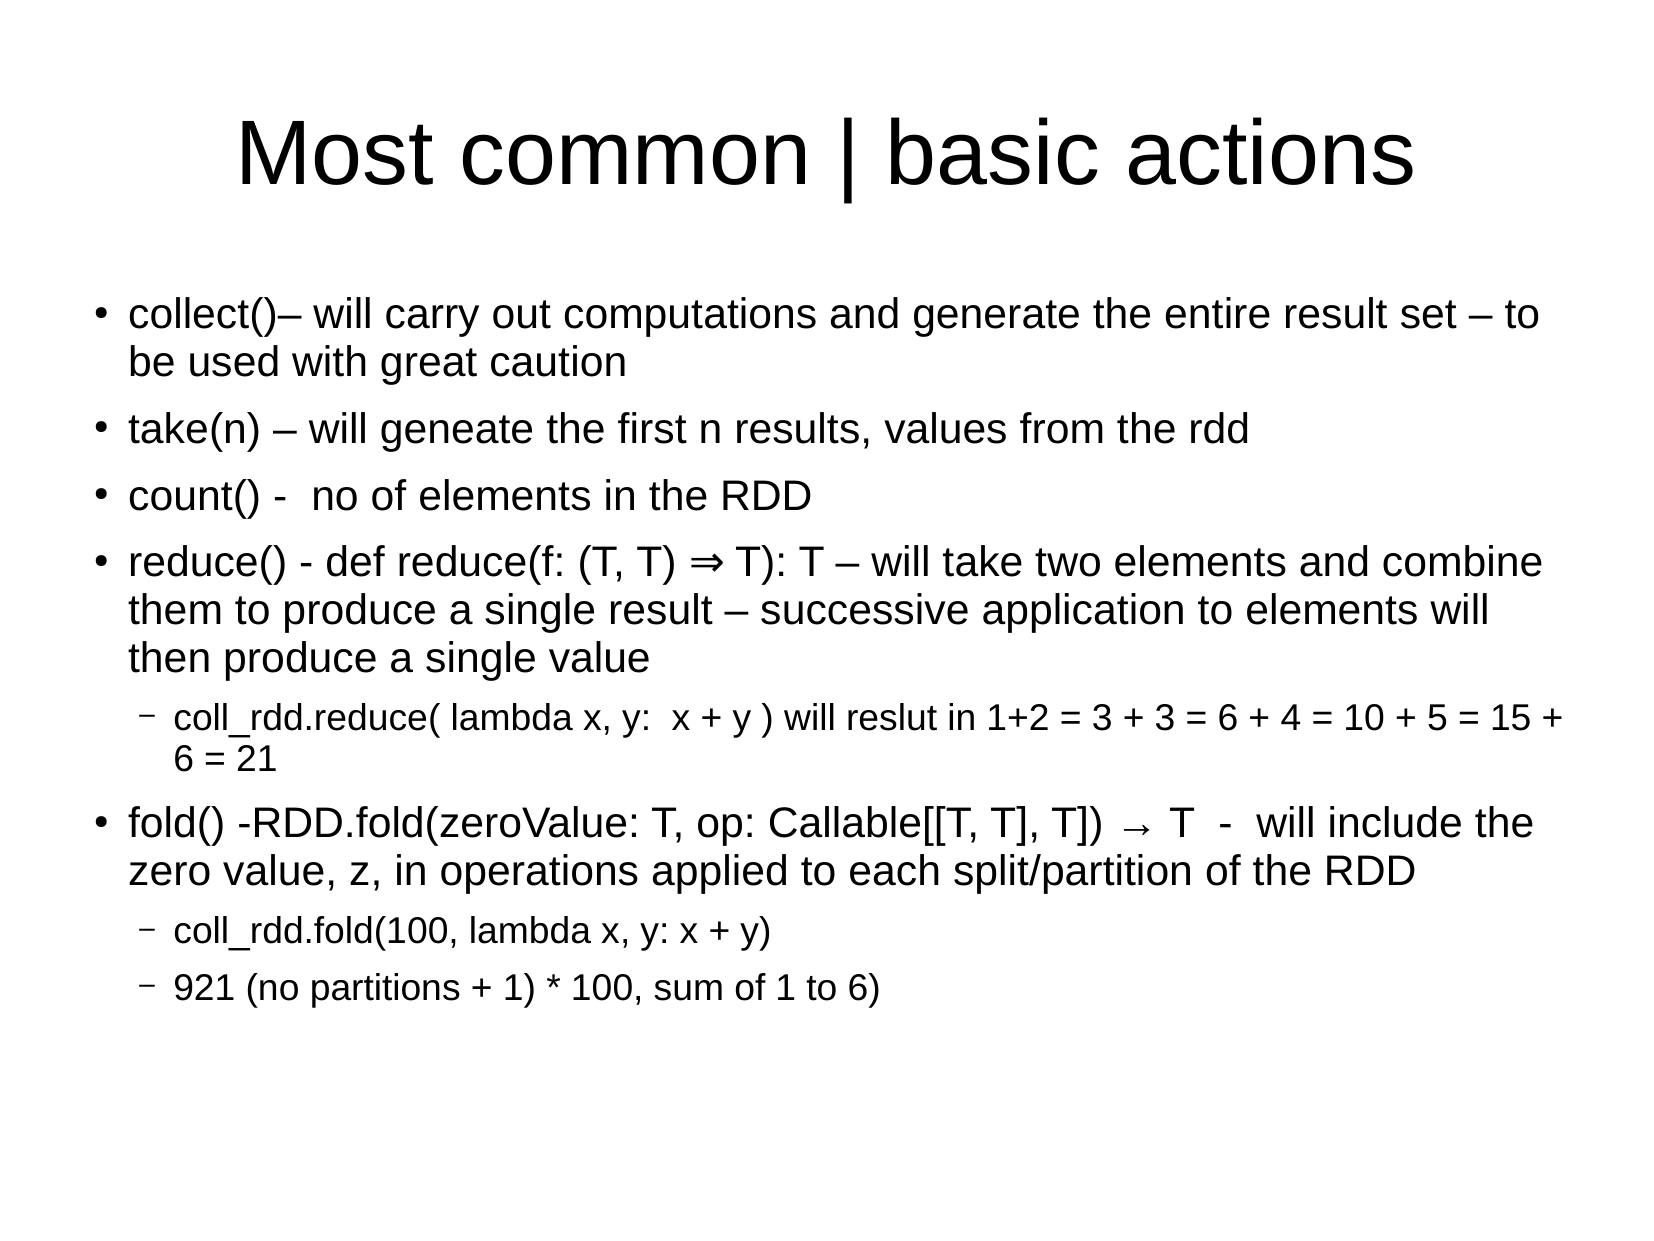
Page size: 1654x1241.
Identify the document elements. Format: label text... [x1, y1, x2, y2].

title Most common | basic actions [82, 49, 1571, 257]
list collect()– will carry out computations and generate the entire result set – to be used with great caution take(n) – will geneate the first n results, values from the rdd count() - no of elements in the RDD reduce() - def reduce(f: (T, T) ⇒ T): T – will take two elements and combine them to produce a single result – successive application to elements will then produce a single value coll_rdd.reduce( lambda x, y: x + y ) will reslut in 1+2 = 3 + 3 = 6 + 4 = 10 + 5 = 15 + 6 = 21 fold() -RDD.fold(zeroValue: T, op: Callable[[T, T], T]) → T - will include the zero value, z, in operations applied to each split/partition of the RDD coll_rdd.fold(100, lambda x, y: x + y) 921 (no partitions + 1) * 100, sum of 1 to 6) [82, 290, 1571, 1010]
